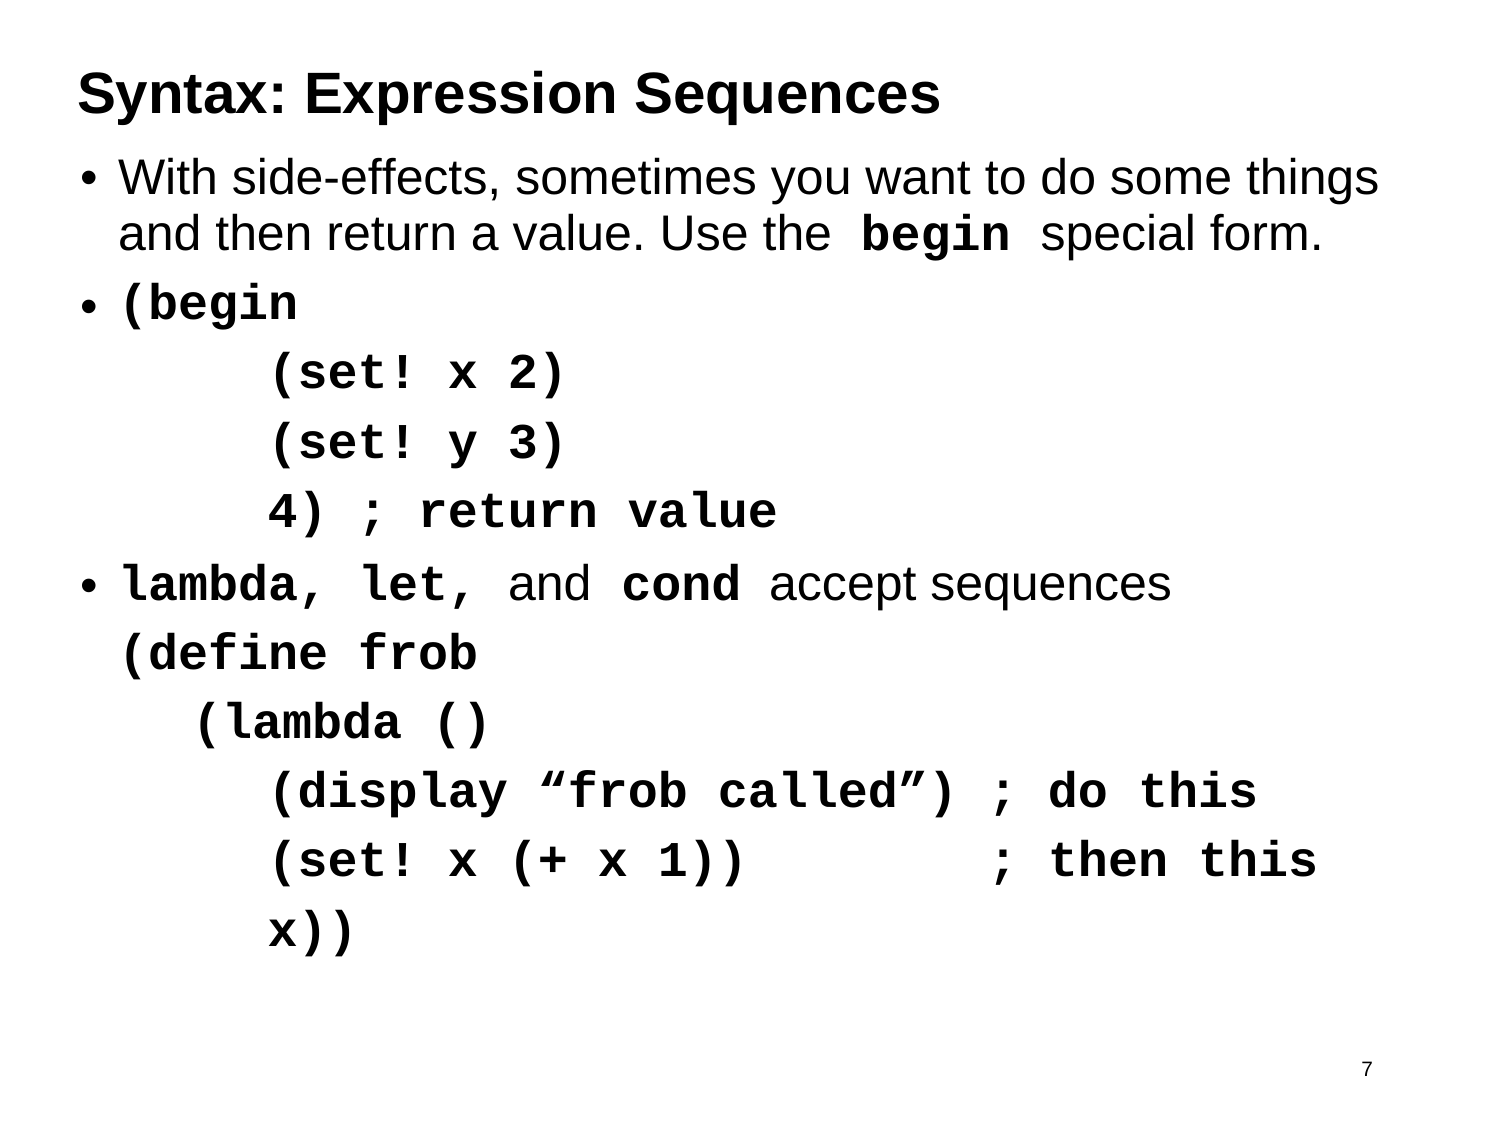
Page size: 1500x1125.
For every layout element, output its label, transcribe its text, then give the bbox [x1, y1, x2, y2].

title Syntax: Expression Sequences [62, 24, 1338, 163]
list With side-effects, sometimes you want to do some things and then return a value. Use the begin special form. (begin (set! x 2) (set! y 3) 4) ; return value lambda, let, and cond accept sequences (define frob (lambda () (display “frob called”) ; do this (set! x (+ x 1)) ; then this x)) [65, 141, 1453, 980]
